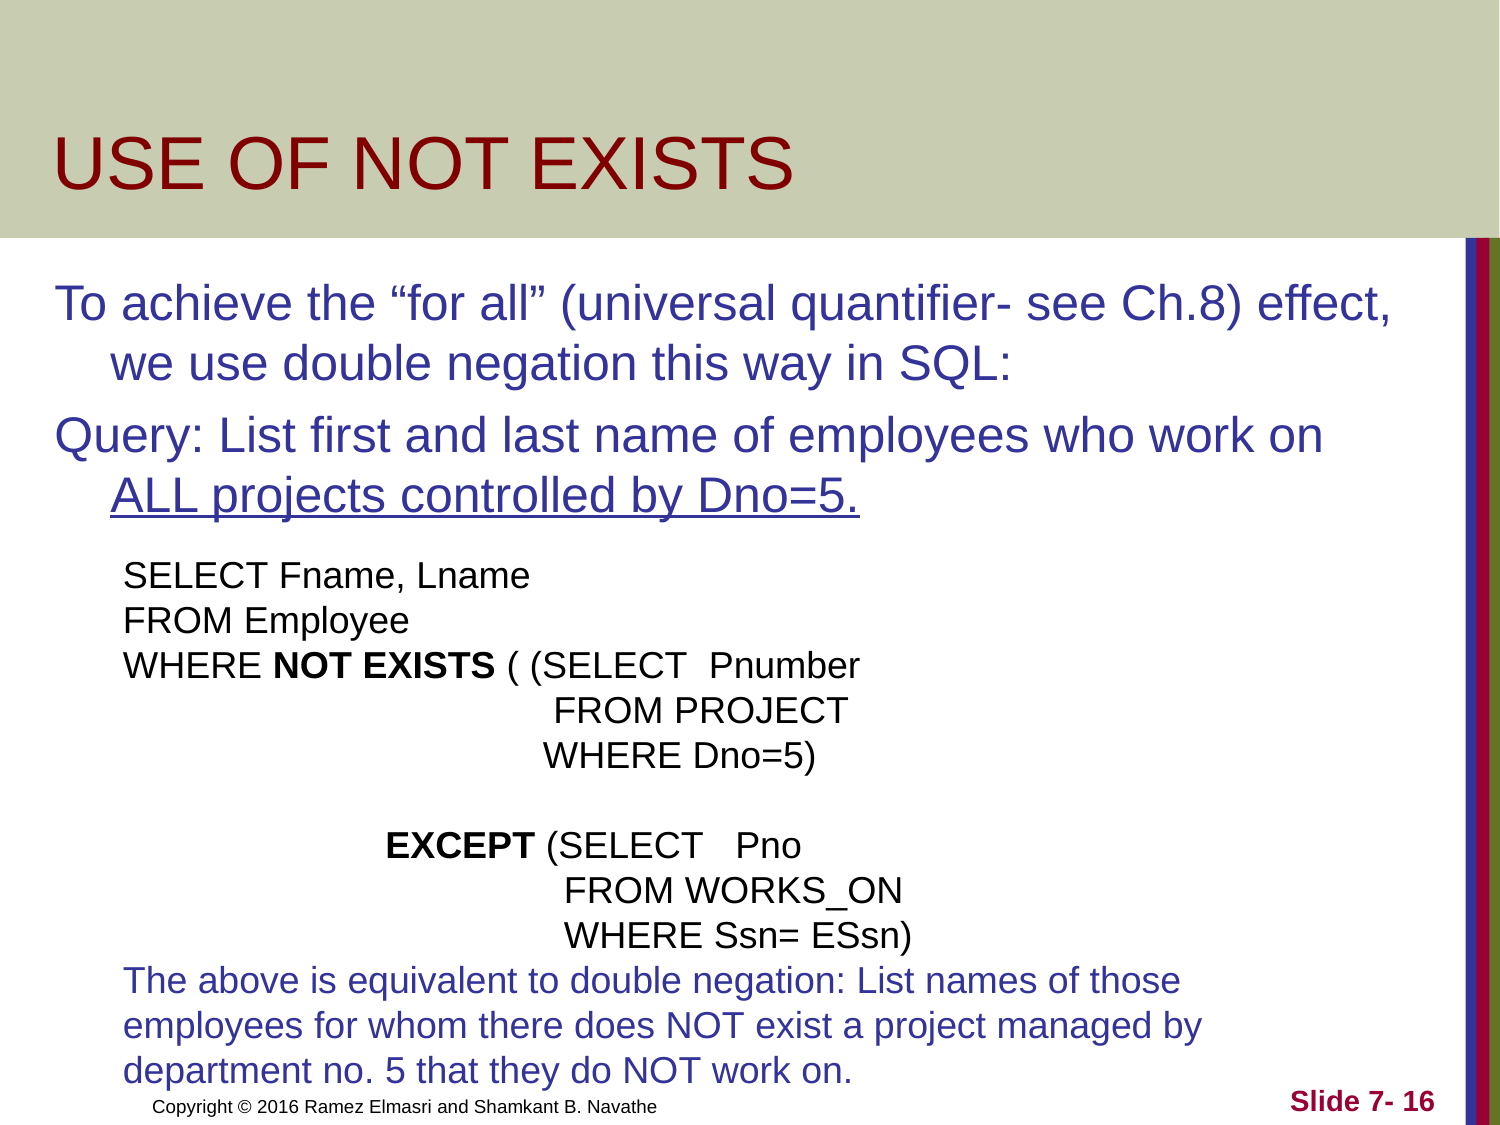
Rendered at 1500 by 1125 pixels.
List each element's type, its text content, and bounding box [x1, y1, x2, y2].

text_box SELECT Fname, Lname FROM Employee WHERE NOT EXISTS ( (SELECT Pnumber FROM PROJECT WHERE Dno=5) EXCEPT (SELECT Pno FROM WORKS_ON WHERE Ssn= ESsn) The above is equivalent to double negation: List names of those employees for whom there does NOT exist a project managed by department no. 5 that they do NOT work on. [108, 542, 1246, 1099]
list To achieve the “for all” (universal quantifier- see Ch.8) effect, we use double negation this way in SQL: Query: List first and last name of employees who work on ALL projects controlled by Dno=5. [39, 262, 1400, 1013]
title USE OF NOT EXISTS [37, 49, 1317, 213]
text_box Slide 7- 16 [1137, 1050, 1450, 1125]
